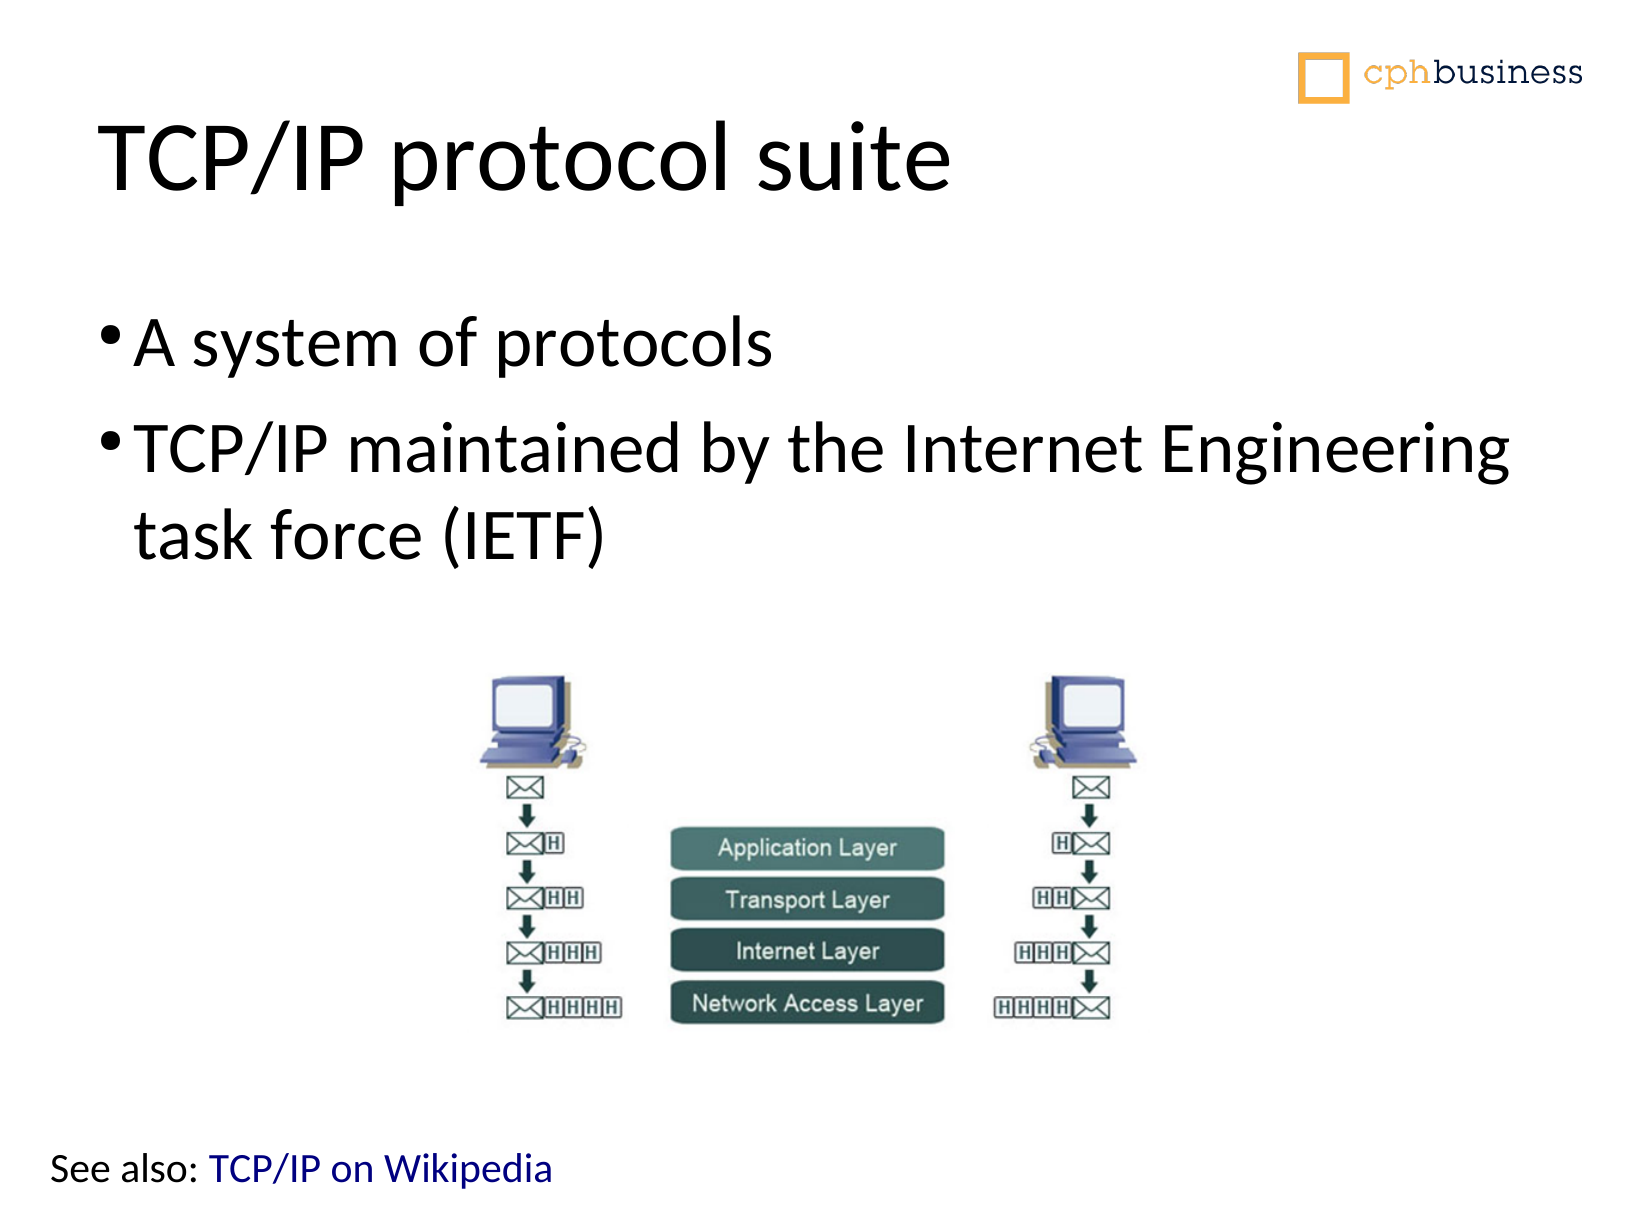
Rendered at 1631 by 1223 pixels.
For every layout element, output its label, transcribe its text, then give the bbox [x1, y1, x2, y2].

title TCP/IP protocol suite [81, 48, 1549, 253]
picture [663, 817, 955, 1040]
text_box See also: TCP/IP on Wikipedia [35, 1133, 1536, 1199]
list A system of protocols TCP/IP maintained by the Internet Engineering task force (IETF) [81, 285, 1549, 1092]
picture [987, 672, 1150, 1036]
picture [1247, 1, 1631, 155]
picture [467, 672, 629, 1036]
